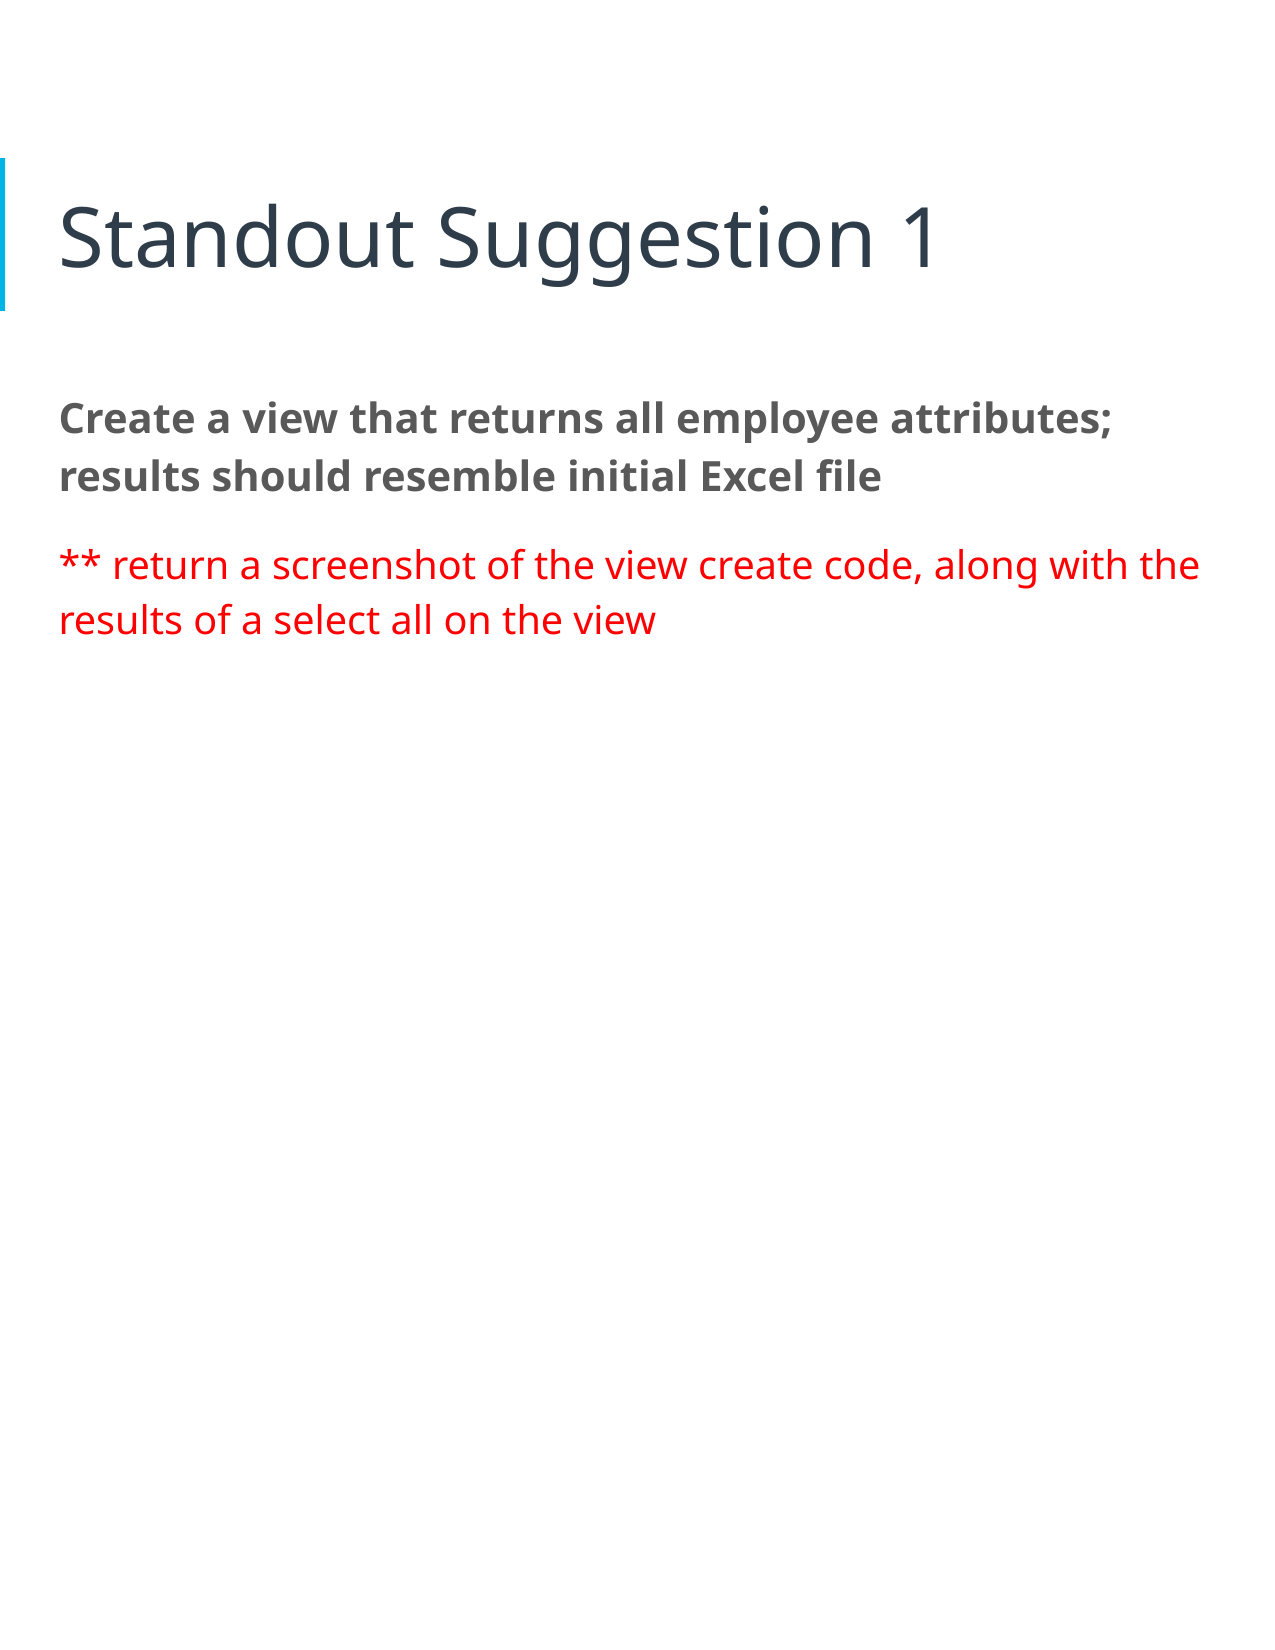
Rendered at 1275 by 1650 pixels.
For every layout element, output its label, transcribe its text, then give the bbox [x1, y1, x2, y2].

list Create a view that returns all employee attributes; results should resemble initial Excel file ** return a screenshot of the view create code, along with the results of a select all on the view [43, 369, 1232, 1639]
title Standout Suggestion 1 [43, 142, 1232, 327]
